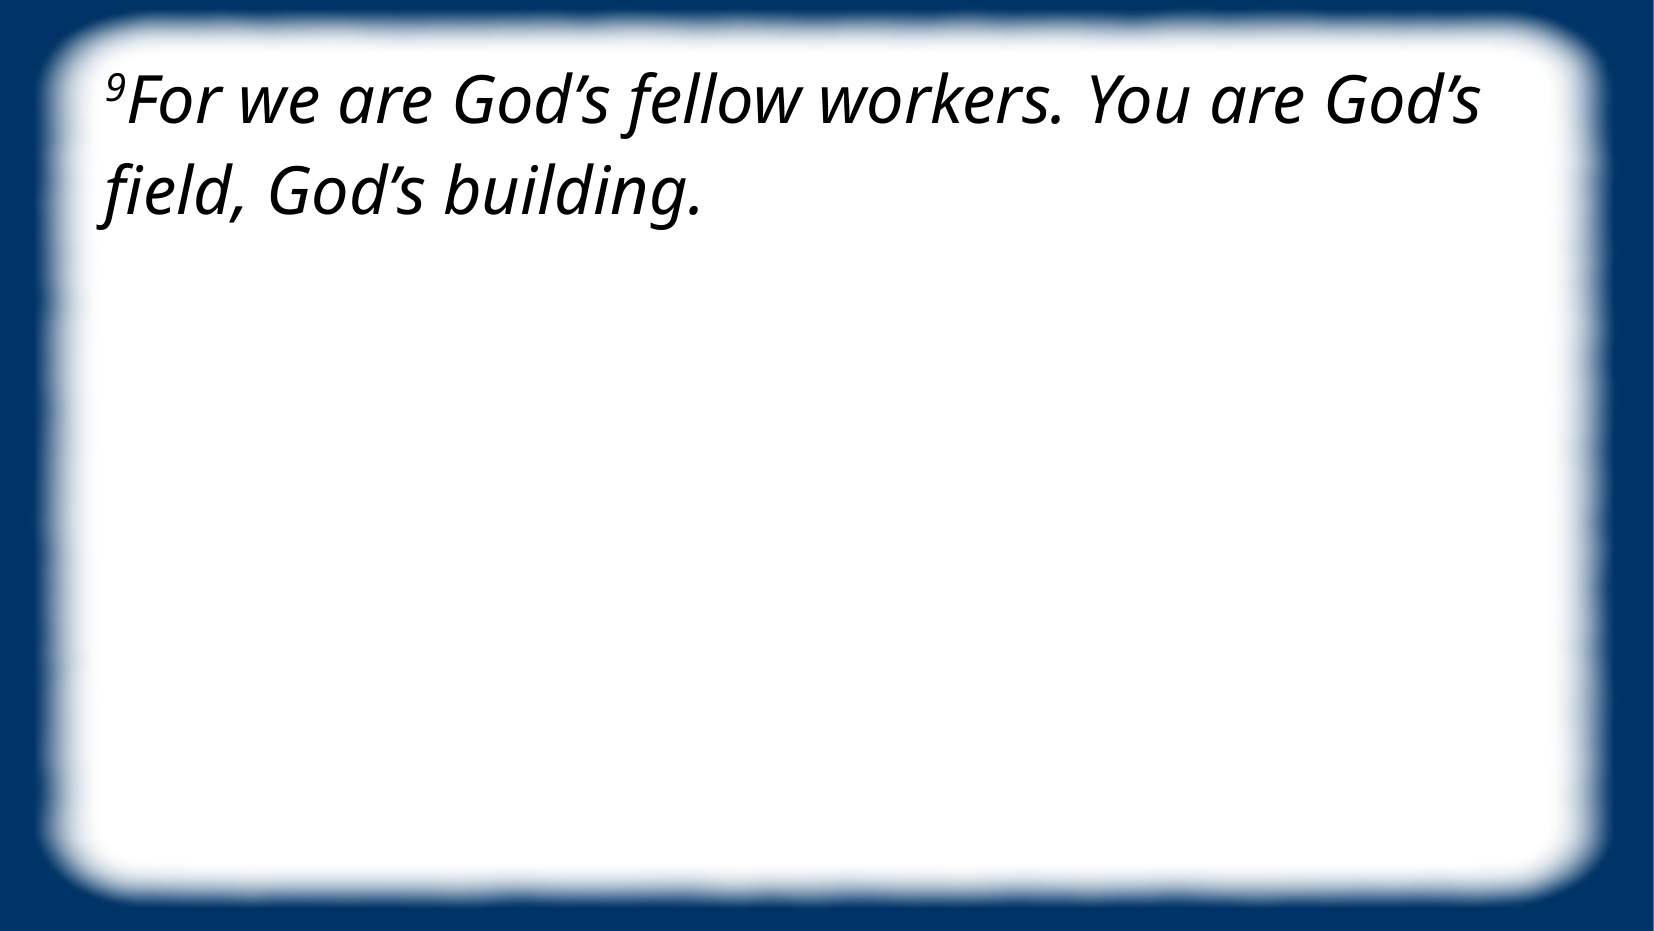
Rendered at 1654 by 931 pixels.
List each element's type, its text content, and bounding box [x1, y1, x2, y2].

text_box 9For we are God’s fellow workers. You are God’s field, God’s building. [90, 45, 1561, 256]
picture [0, 0, 1654, 931]
